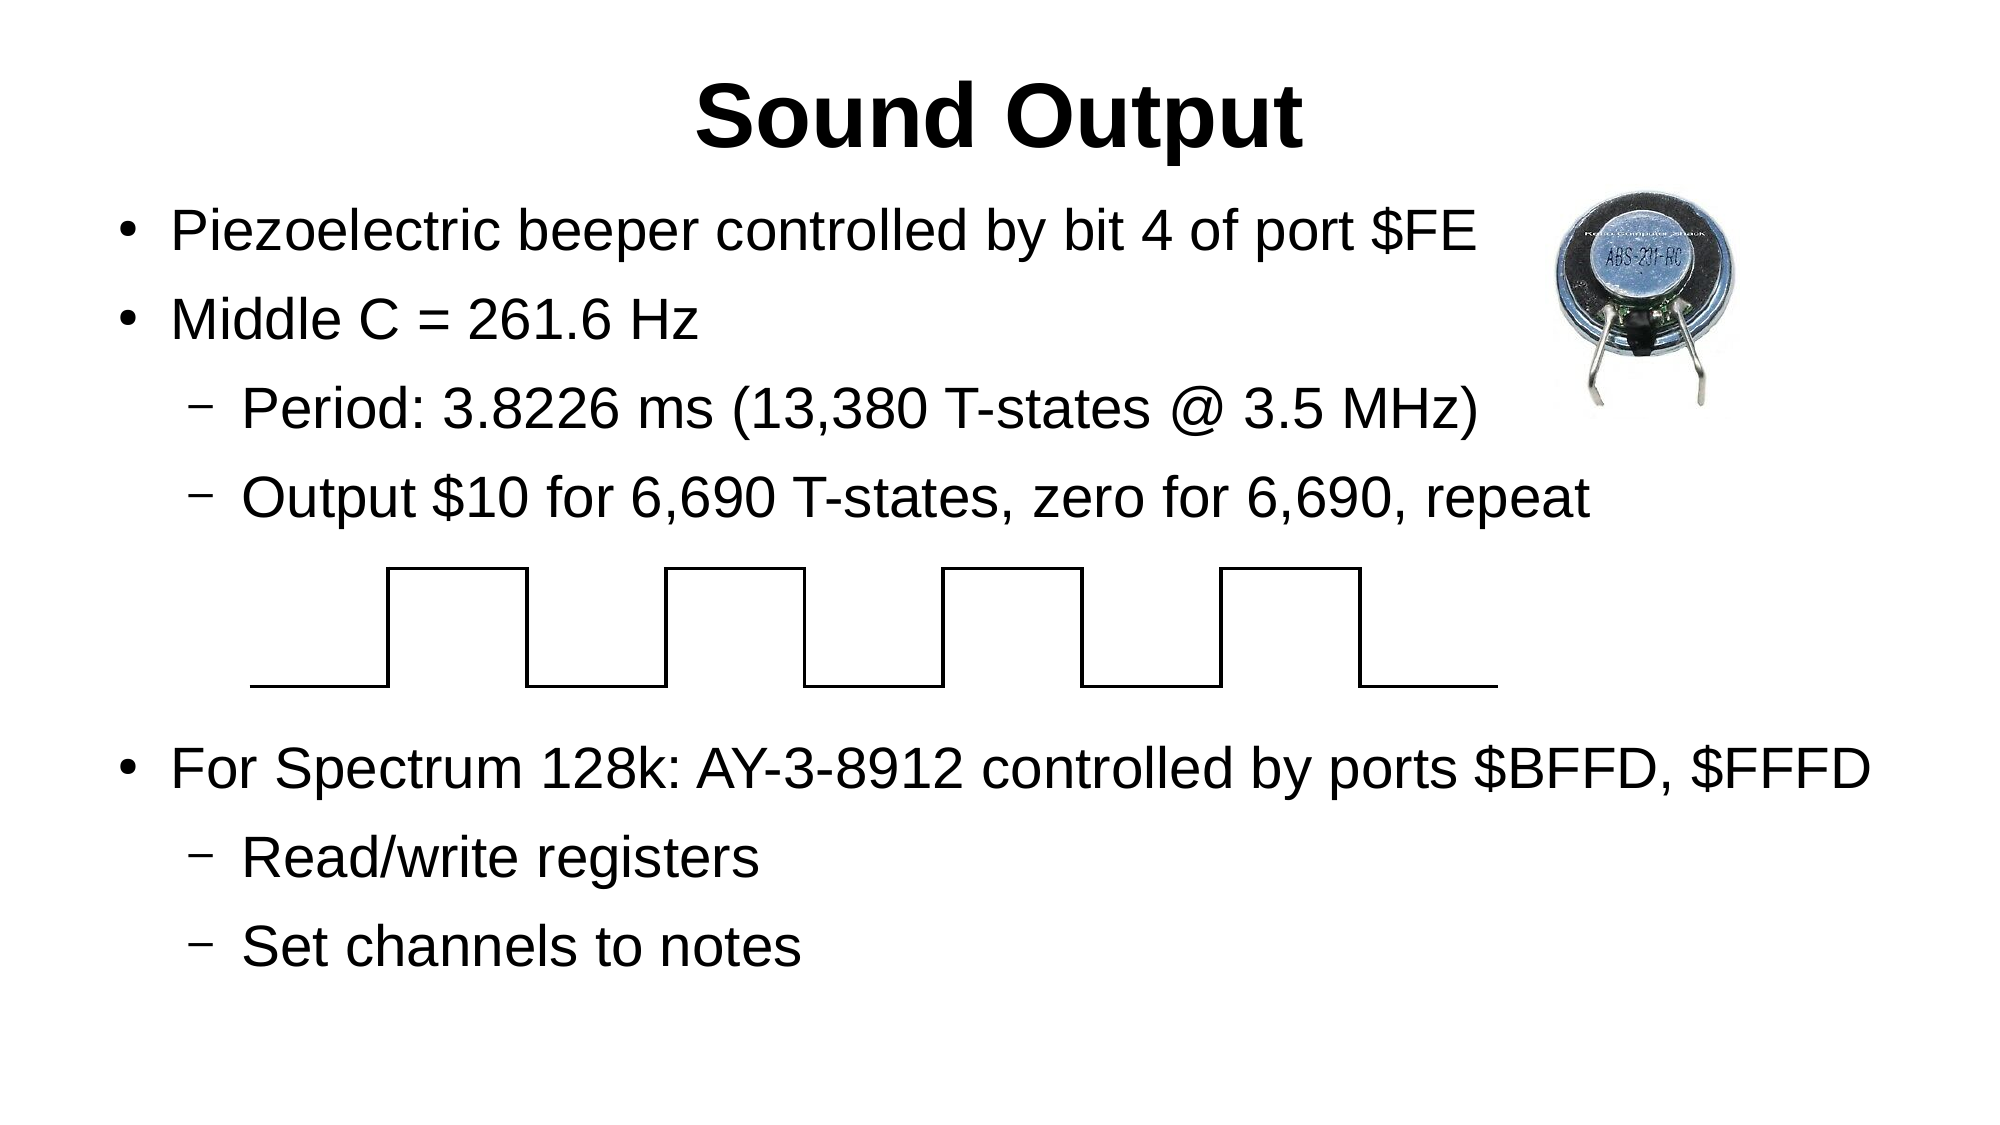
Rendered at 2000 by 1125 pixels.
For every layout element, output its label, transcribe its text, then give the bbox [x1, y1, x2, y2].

table_header [668, 570, 803, 687]
picture [1545, 179, 1741, 419]
list Piezoelectric beeper controlled by bit 4 of port $FE Middle C = 261.6 Hz Period: 3.8226 ms (13,380 T-states @ 3.5 MHz) Output $10 for 6,690 T-states, zero for 6,690, repeat For Spectrum 128k: AY-3-8912 controlled by ports $BFFD, $FFFD Read/write registers Set channels to notes [99, 197, 1906, 1077]
table_header [390, 570, 525, 687]
table_header [1084, 569, 1219, 685]
table_header [806, 569, 941, 685]
title Sound Output [137, 6, 1862, 197]
table_header [250, 569, 386, 685]
table_header [945, 570, 1080, 687]
table_header [1362, 569, 1498, 685]
table_header [529, 569, 664, 685]
table_header [1223, 570, 1358, 687]
